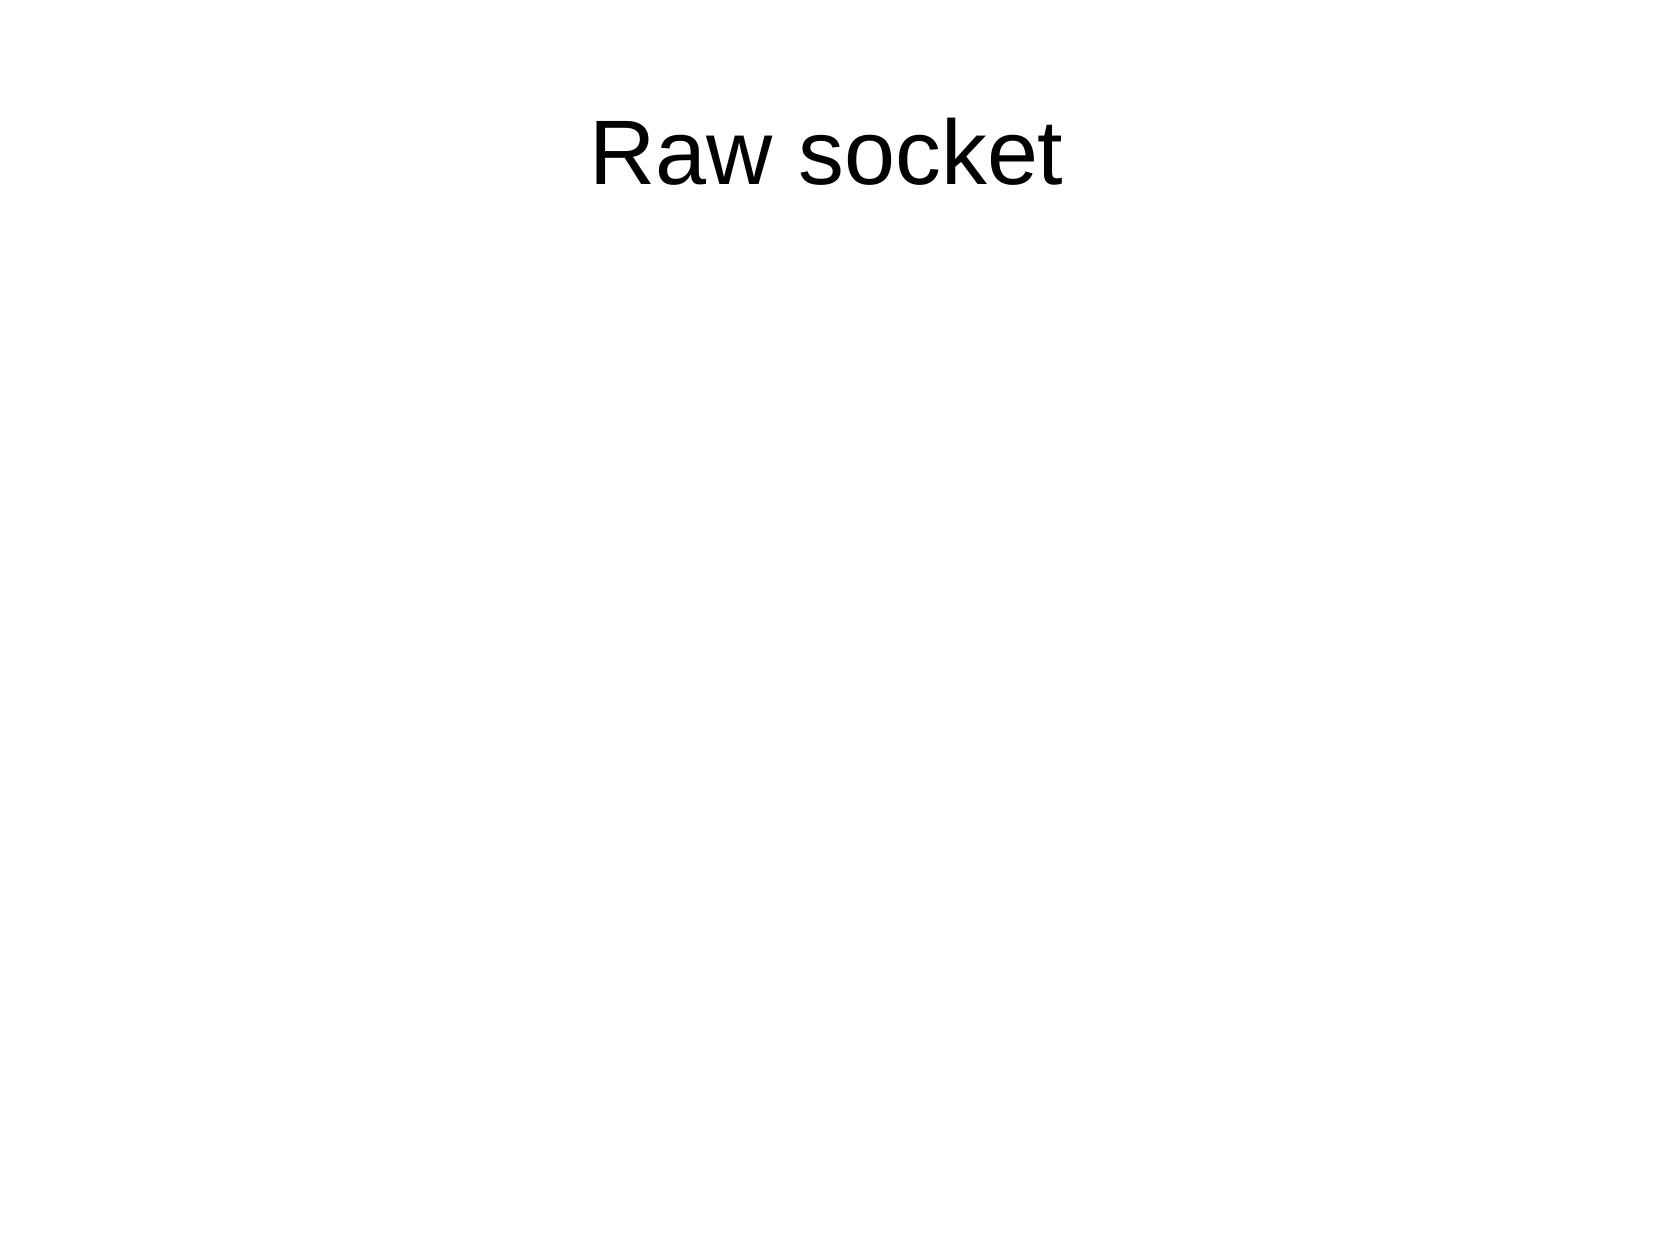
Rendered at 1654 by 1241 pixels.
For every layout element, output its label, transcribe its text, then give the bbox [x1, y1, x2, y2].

title Raw socket [82, 49, 1571, 257]
